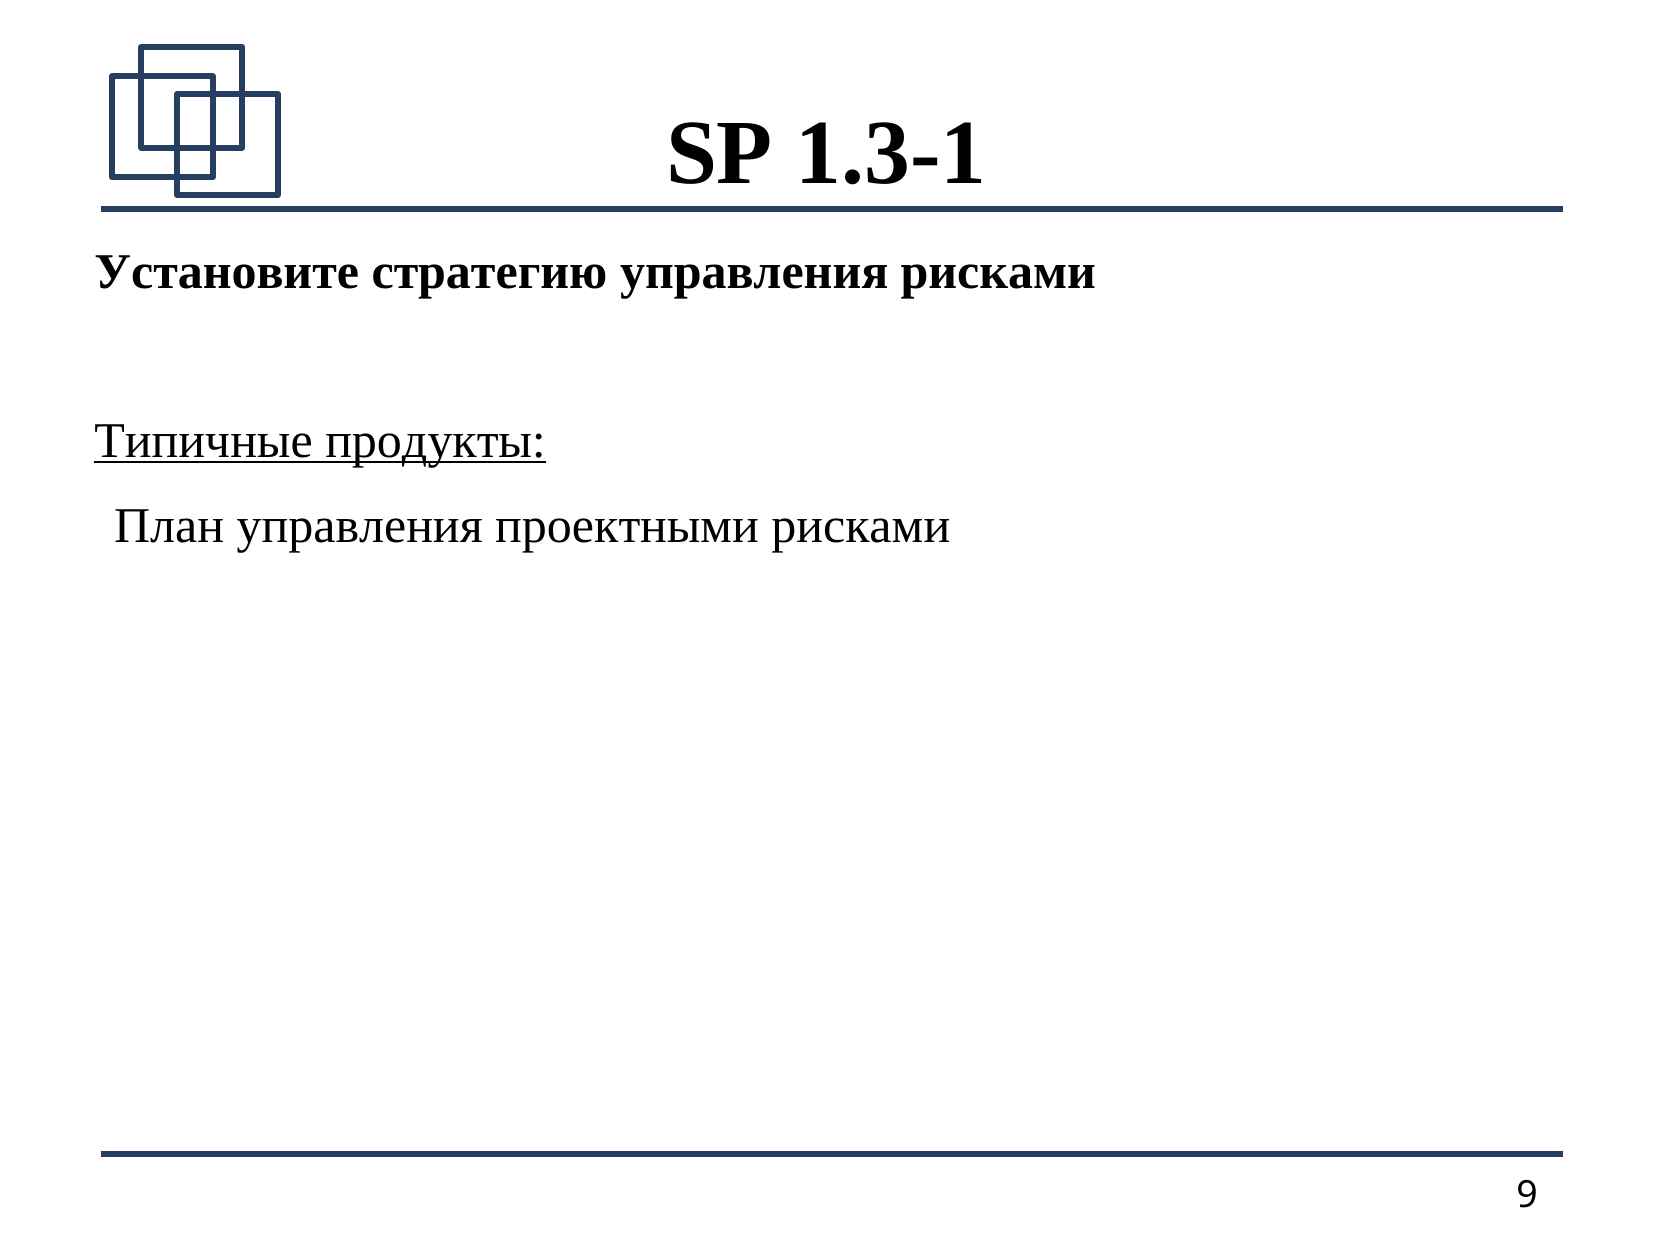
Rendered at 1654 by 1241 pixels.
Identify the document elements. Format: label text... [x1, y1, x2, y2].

title SP 1.3-1 [82, 49, 1571, 257]
list Установите стратегию управления рисками Типичные продукты: План управления проектными рисками [76, 243, 1565, 1063]
